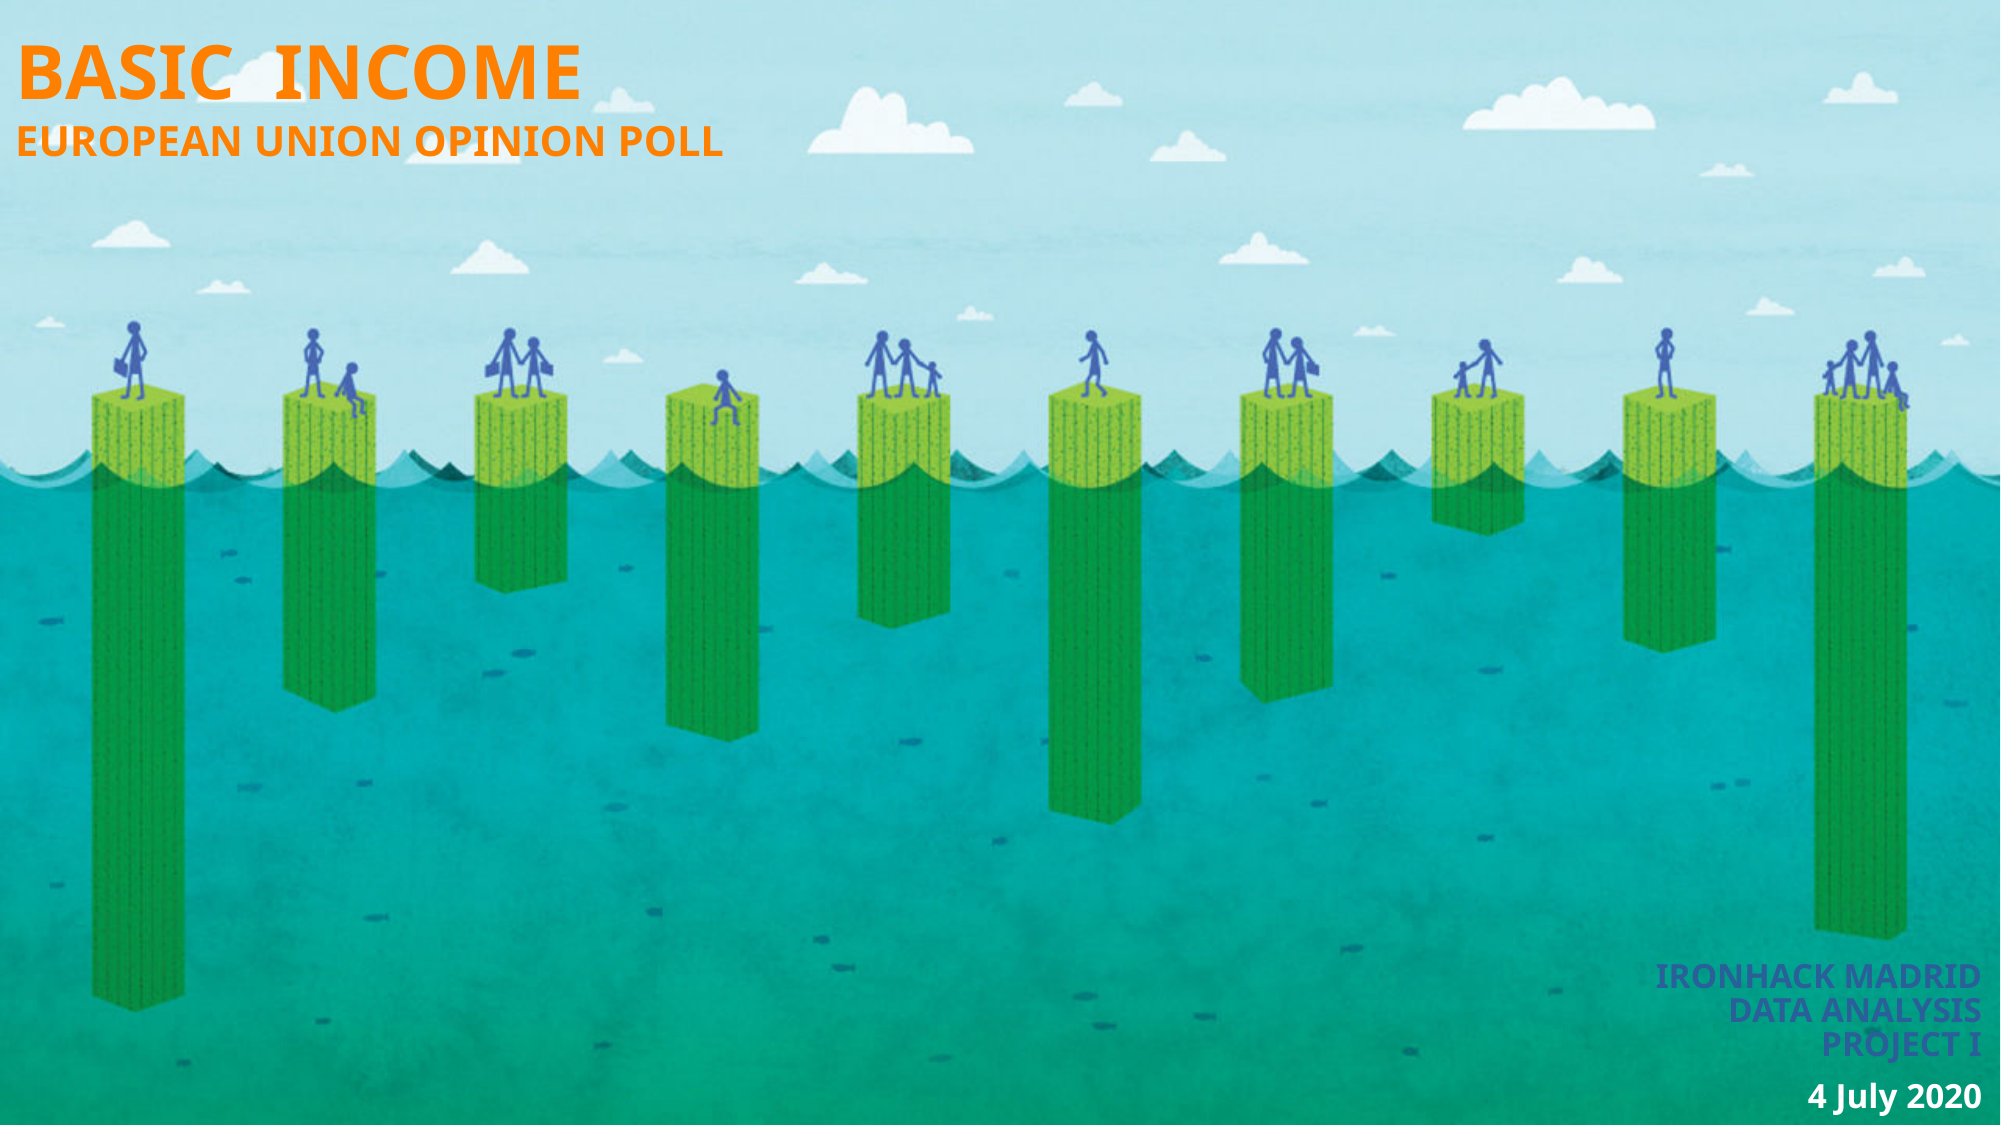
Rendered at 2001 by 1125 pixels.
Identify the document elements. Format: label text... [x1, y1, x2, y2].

picture [0, 0, 2001, 1125]
title BASIC INCOME European union OPINION POLL [15, 27, 1396, 165]
slide_number 4 July 2020 [1443, 1065, 1983, 1125]
subtitle Ironhack madrid Data analysis project I [1443, 948, 1983, 1065]
